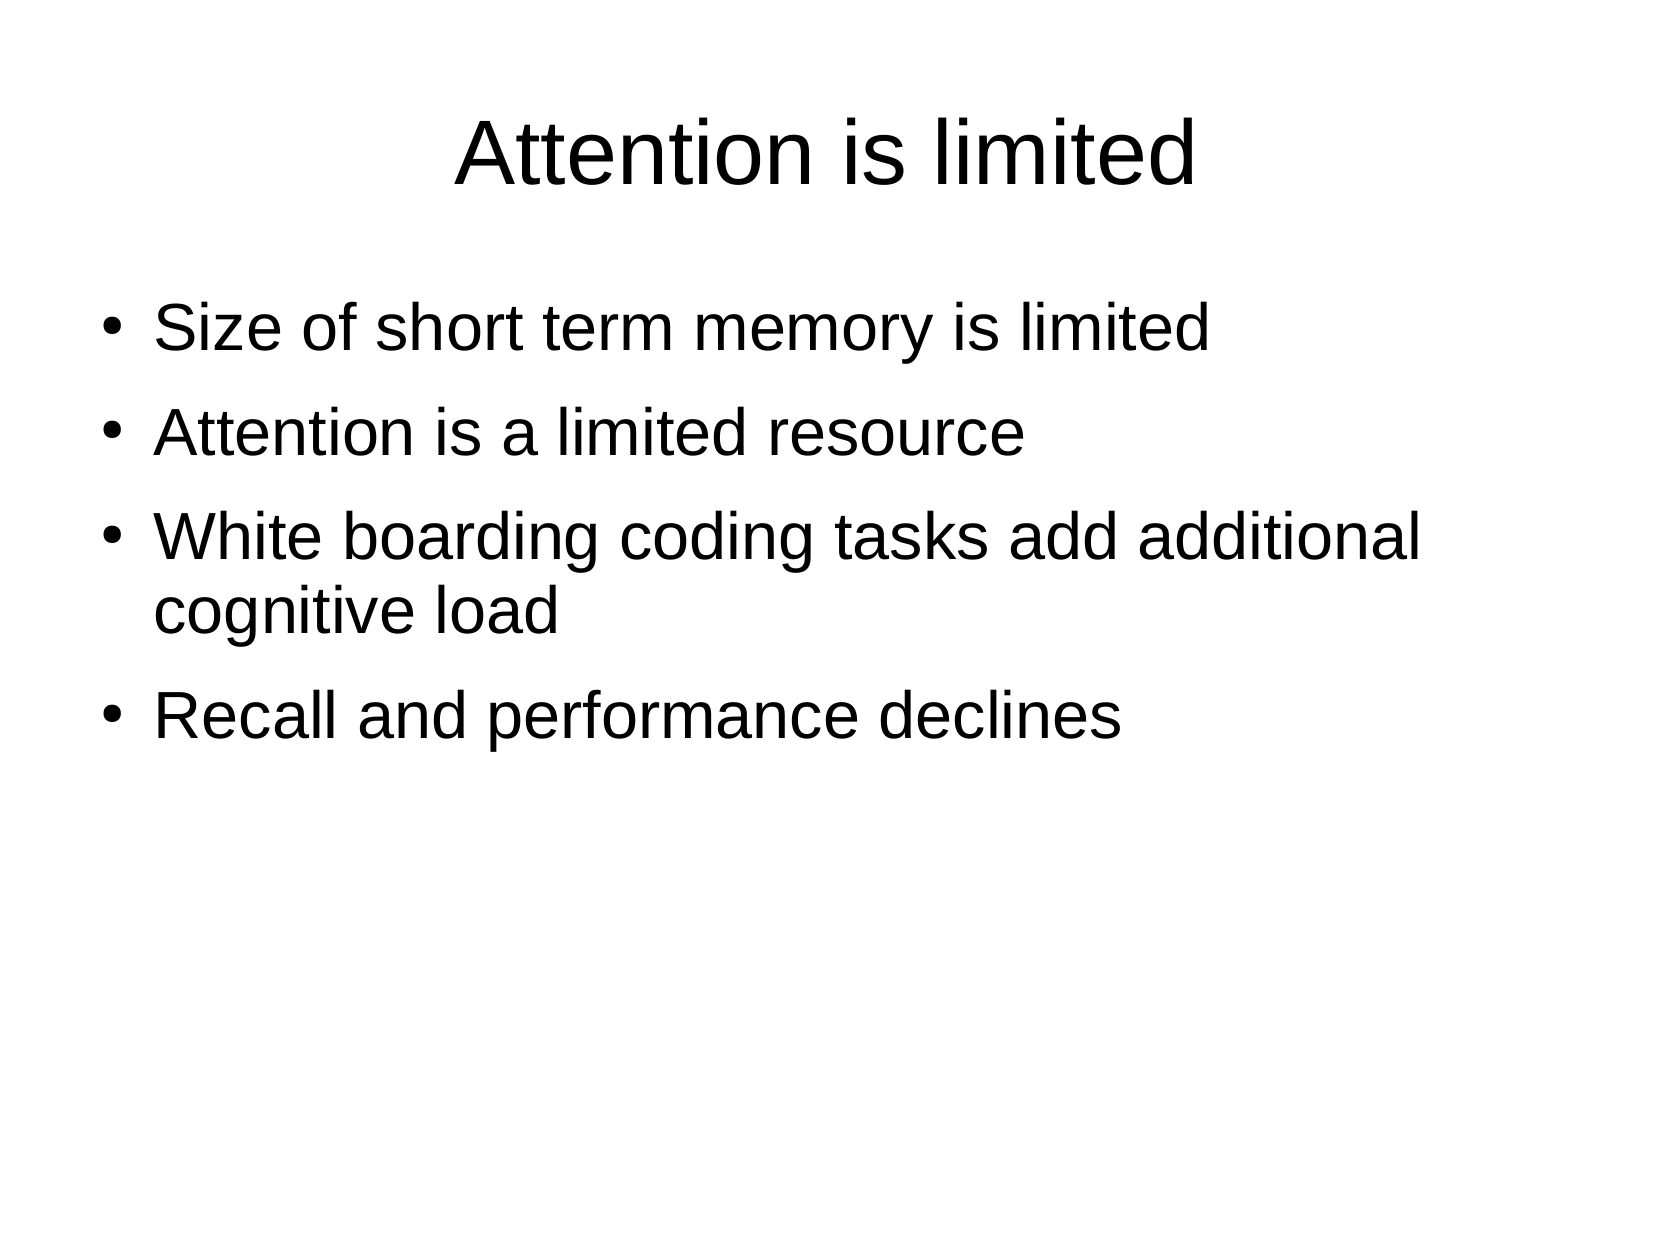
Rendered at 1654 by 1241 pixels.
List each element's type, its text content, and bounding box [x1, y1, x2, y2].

list Size of short term memory is limited Attention is a limited resource White boarding coding tasks add additional cognitive load Recall and performance declines [82, 290, 1571, 1010]
title Attention is limited [82, 49, 1571, 257]
